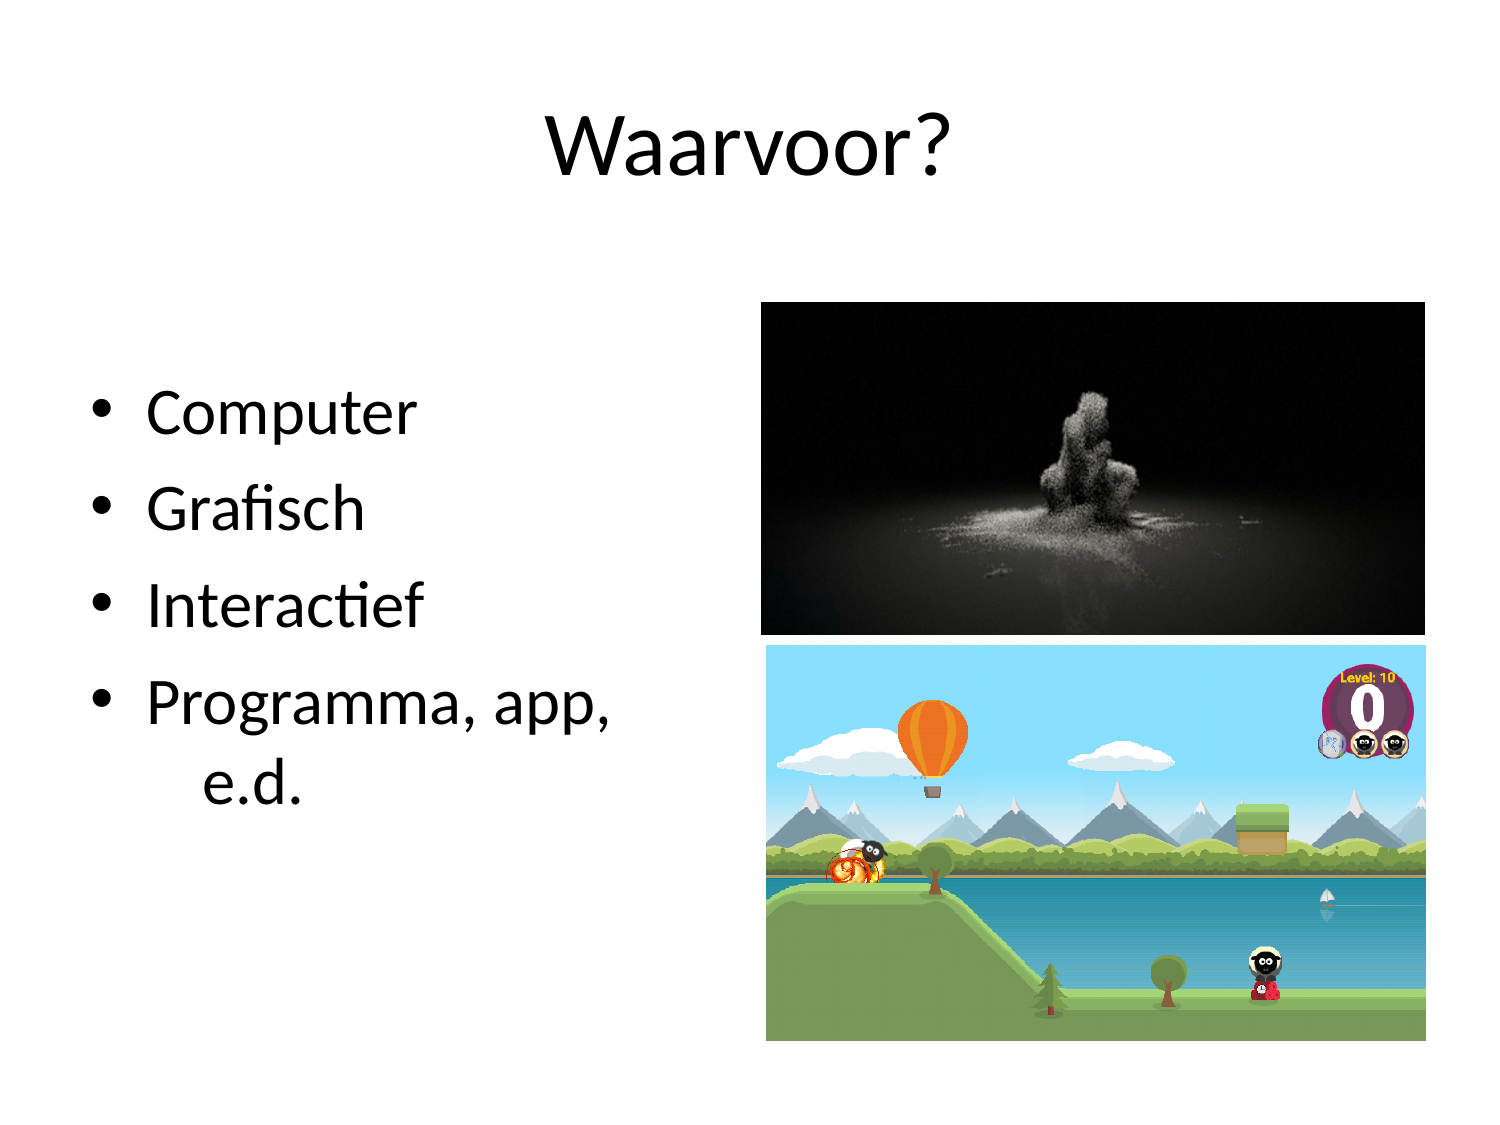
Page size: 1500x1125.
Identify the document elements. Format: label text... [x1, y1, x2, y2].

picture [761, 302, 1425, 635]
list Computer Grafisch Interactief Programma, app, e.d. [75, 263, 734, 916]
picture [766, 645, 1426, 1041]
title Waarvoor? [75, 45, 1426, 233]
